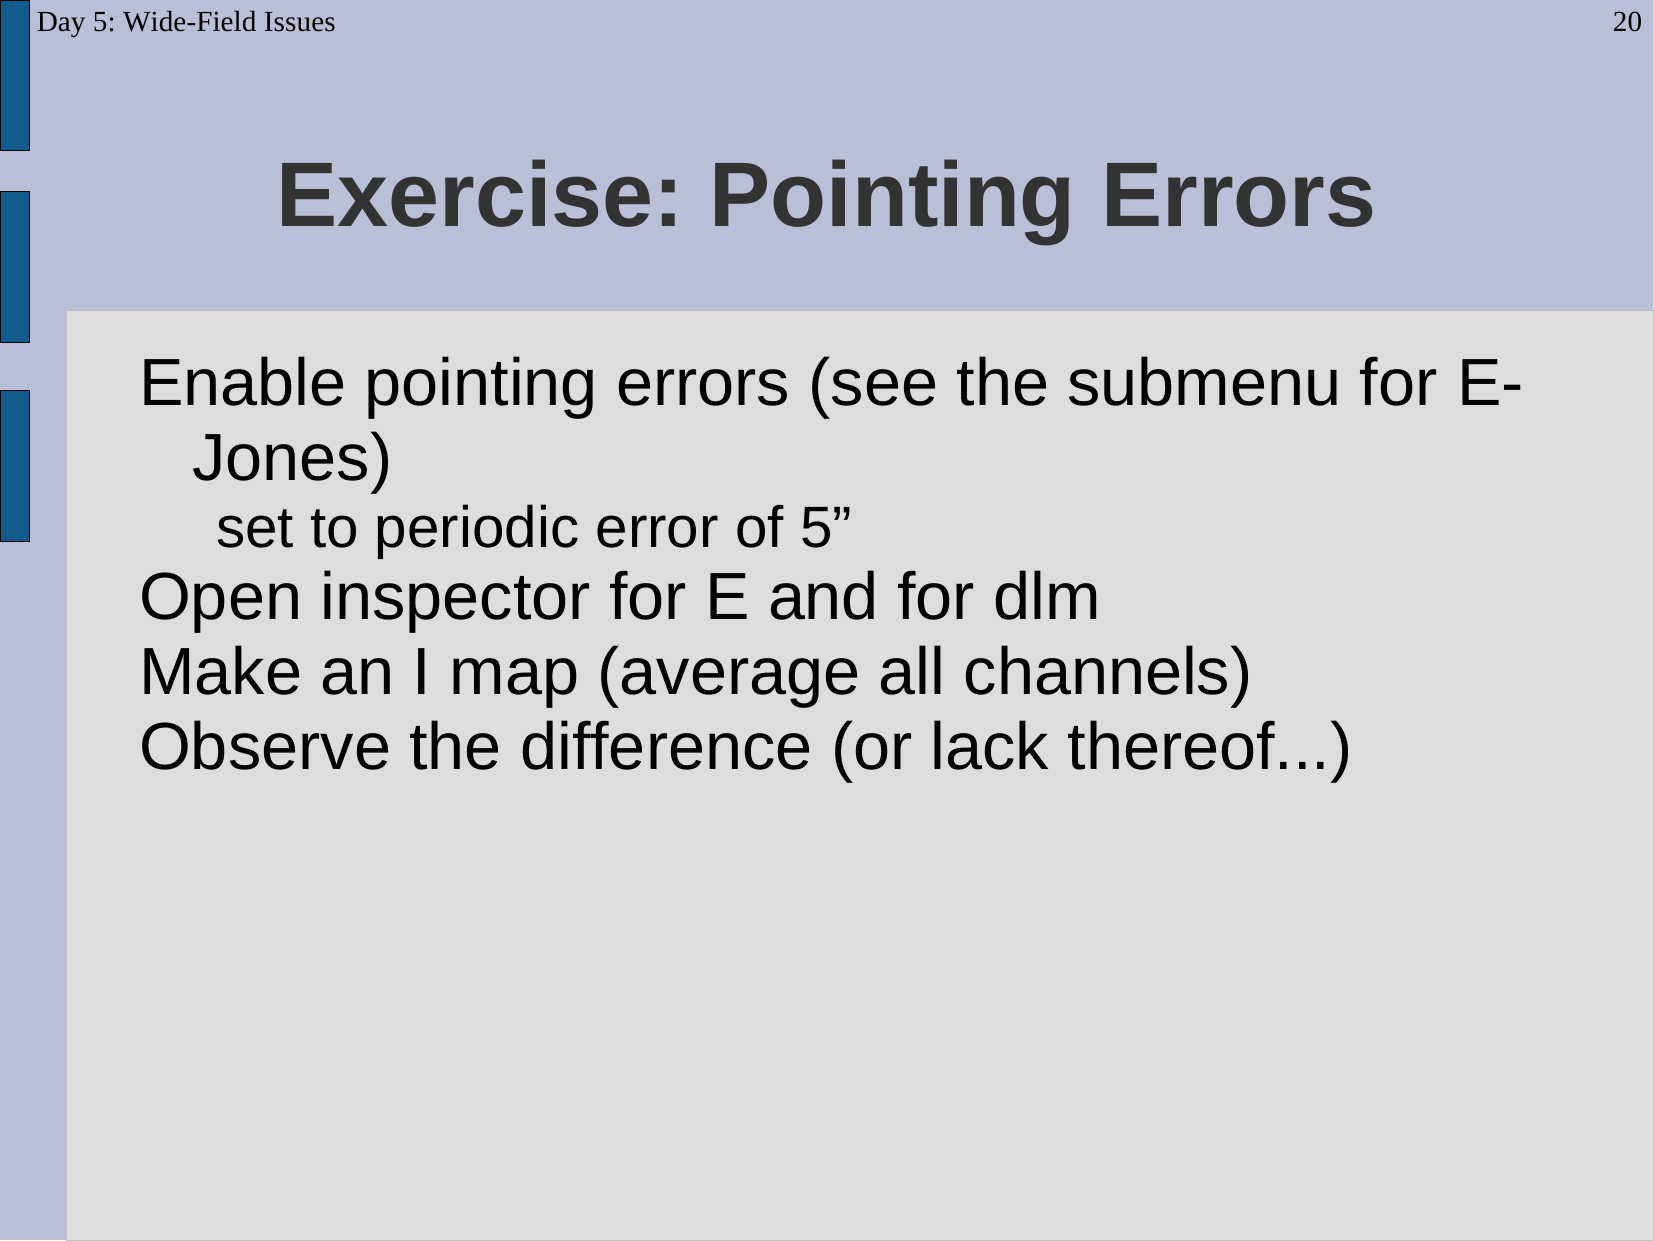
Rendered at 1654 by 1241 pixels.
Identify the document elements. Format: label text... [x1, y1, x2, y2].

title Exercise: Pointing Errors [121, 98, 1534, 291]
list Enable pointing errors (see the submenu for E-Jones) set to periodic error of 5” Open inspector for E and for dlm Make an I map (average all channels) Observe the difference (or lack thereof...) [121, 344, 1534, 1112]
